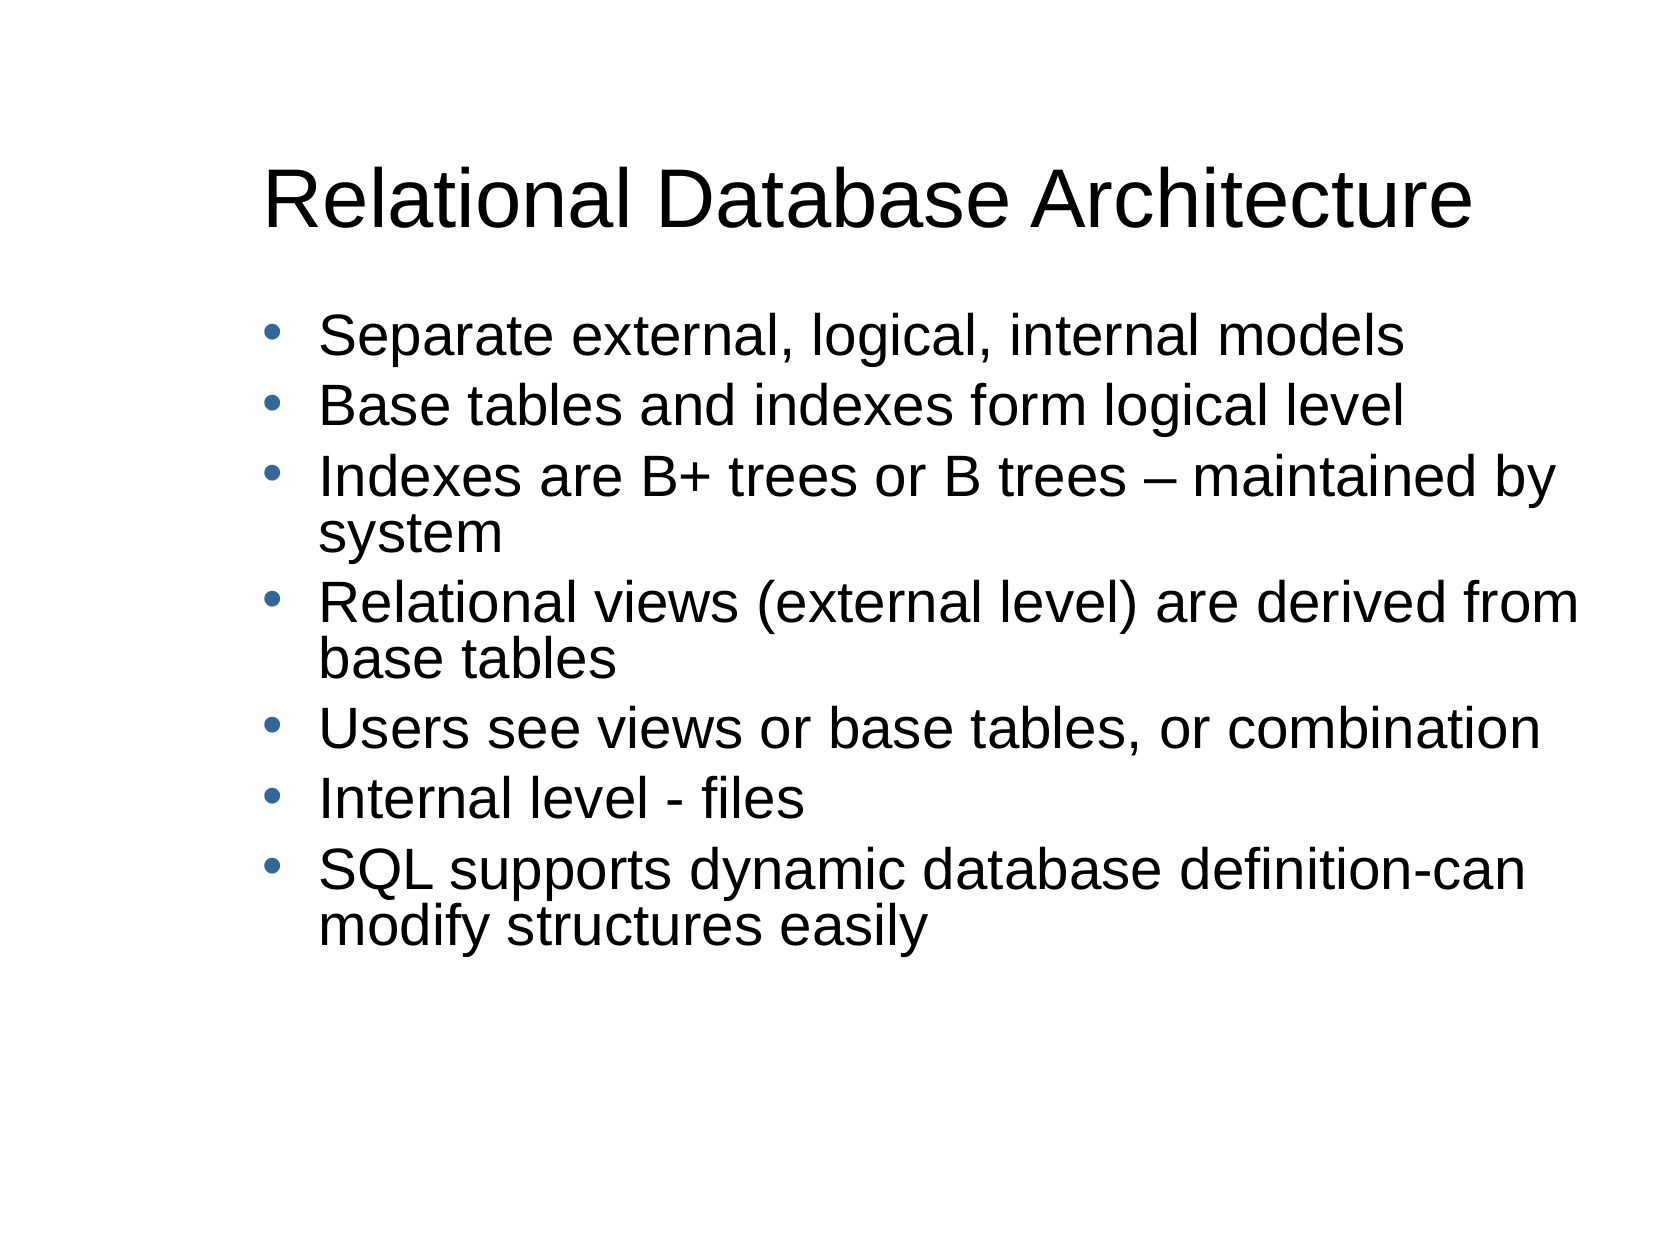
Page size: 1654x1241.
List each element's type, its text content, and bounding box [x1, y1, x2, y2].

title Relational Database Architecture [247, 44, 1654, 252]
list Separate external, logical, internal models Base tables and indexes form logical level Indexes are B+ trees or B trees – maintained by system Relational views (external level) are derived from base tables Users see views or base tables, or combination Internal level - files SQL supports dynamic database definition-can modify structures easily [247, 303, 1654, 1048]
